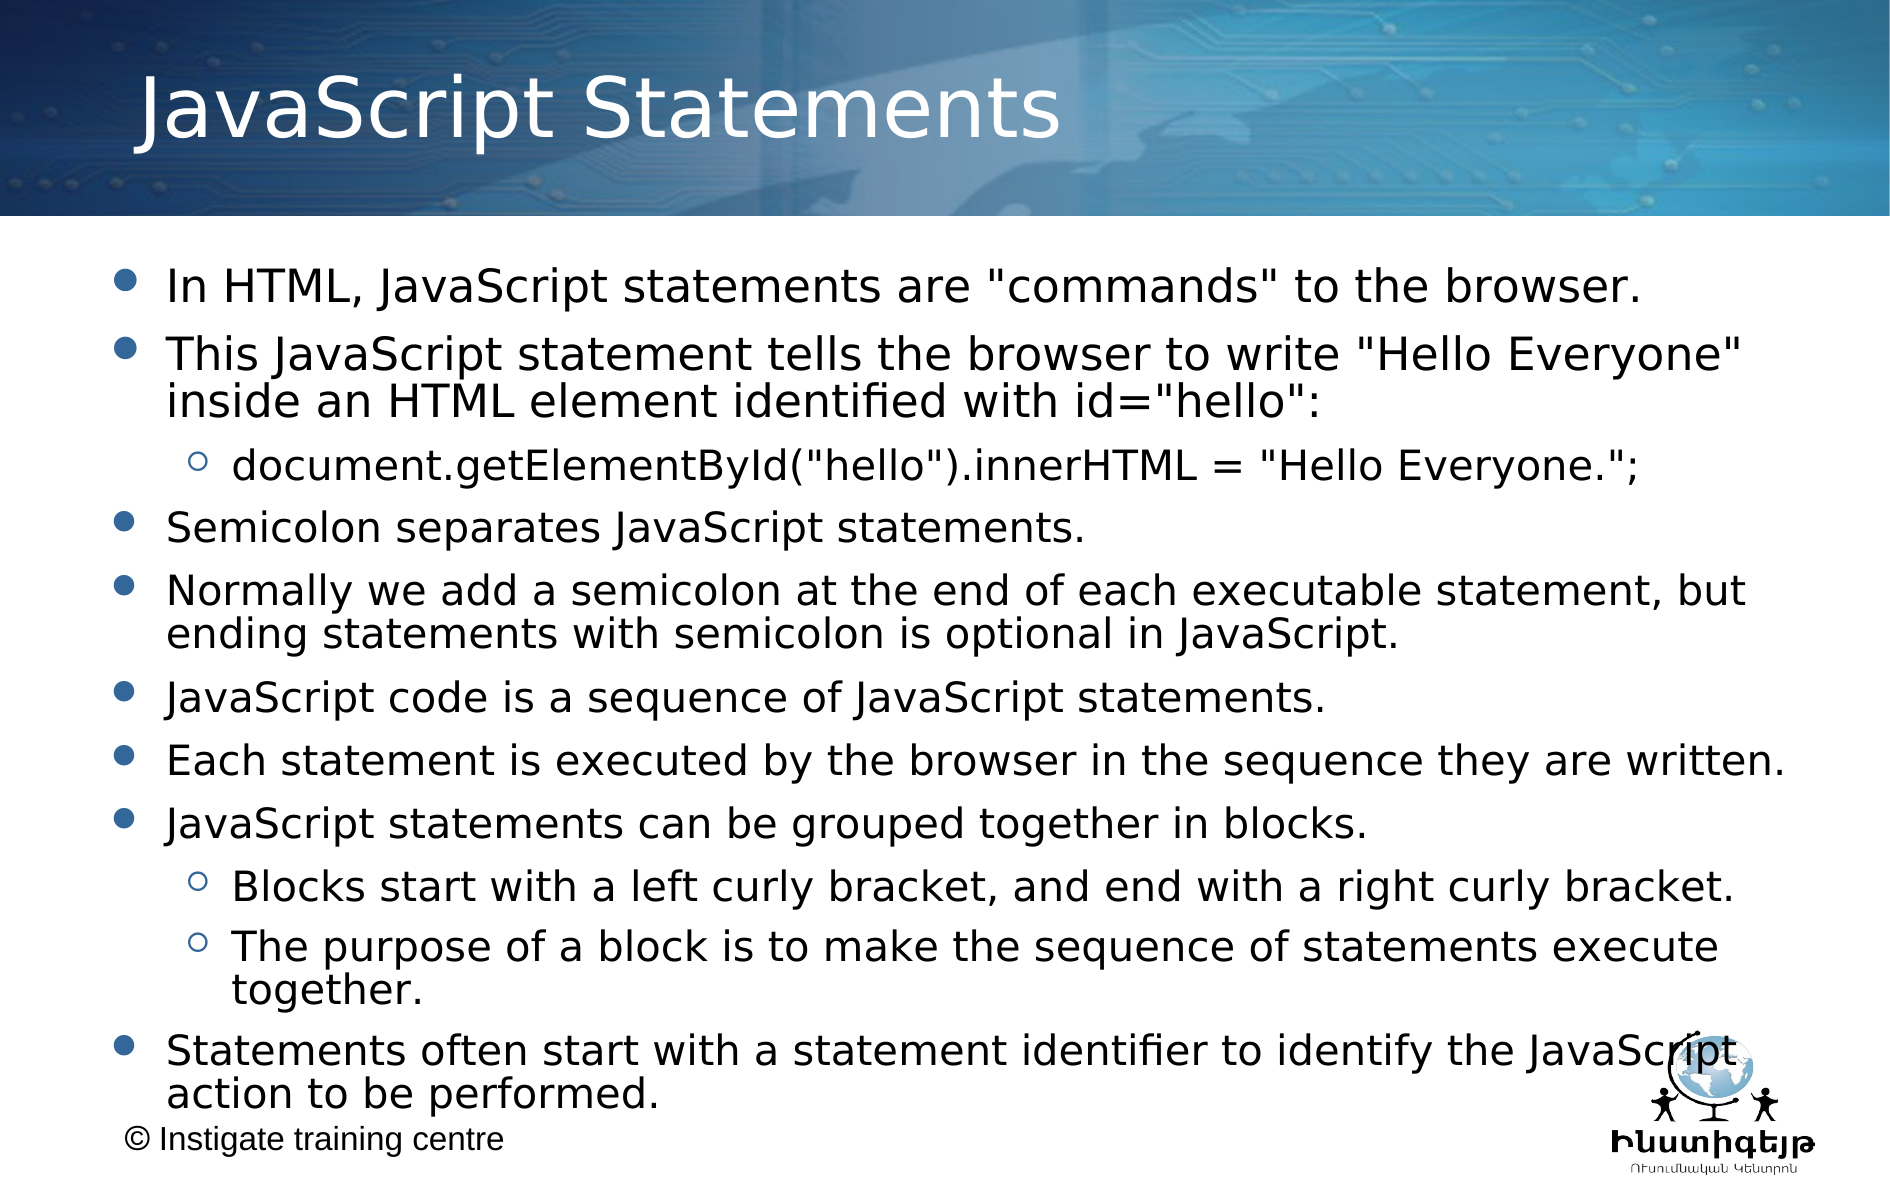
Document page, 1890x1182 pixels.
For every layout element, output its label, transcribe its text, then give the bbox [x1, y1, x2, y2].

picture [1612, 1030, 1815, 1175]
picture [0, 0, 1890, 216]
text_box JavaScript Statements [138, 82, 1801, 87]
list In HTML, JavaScript statements are "commands" to the browser. This JavaScript statement tells the browser to write "Hello Everyone" inside an HTML element identified with id="hello": document.getElementById("hello").innerHTML = "Hello Everyone."; Semicolon separates JavaScript statements. Normally we add a semicolon at the end of each executable statement, but ending statements with semicolon is optional in JavaScript. JavaScript code is a sequence of JavaScript statements. Each statement is executed by the browser in the sequence they are written. JavaScript statements can be grouped together in blocks. Blocks start with a left curly bracket, and end with a right curly bracket. The purpose of a block is to make the sequence of statements execute together. Statements often start with a statement identifier to identify the JavaScript action to be performed. [110, 264, 1801, 292]
